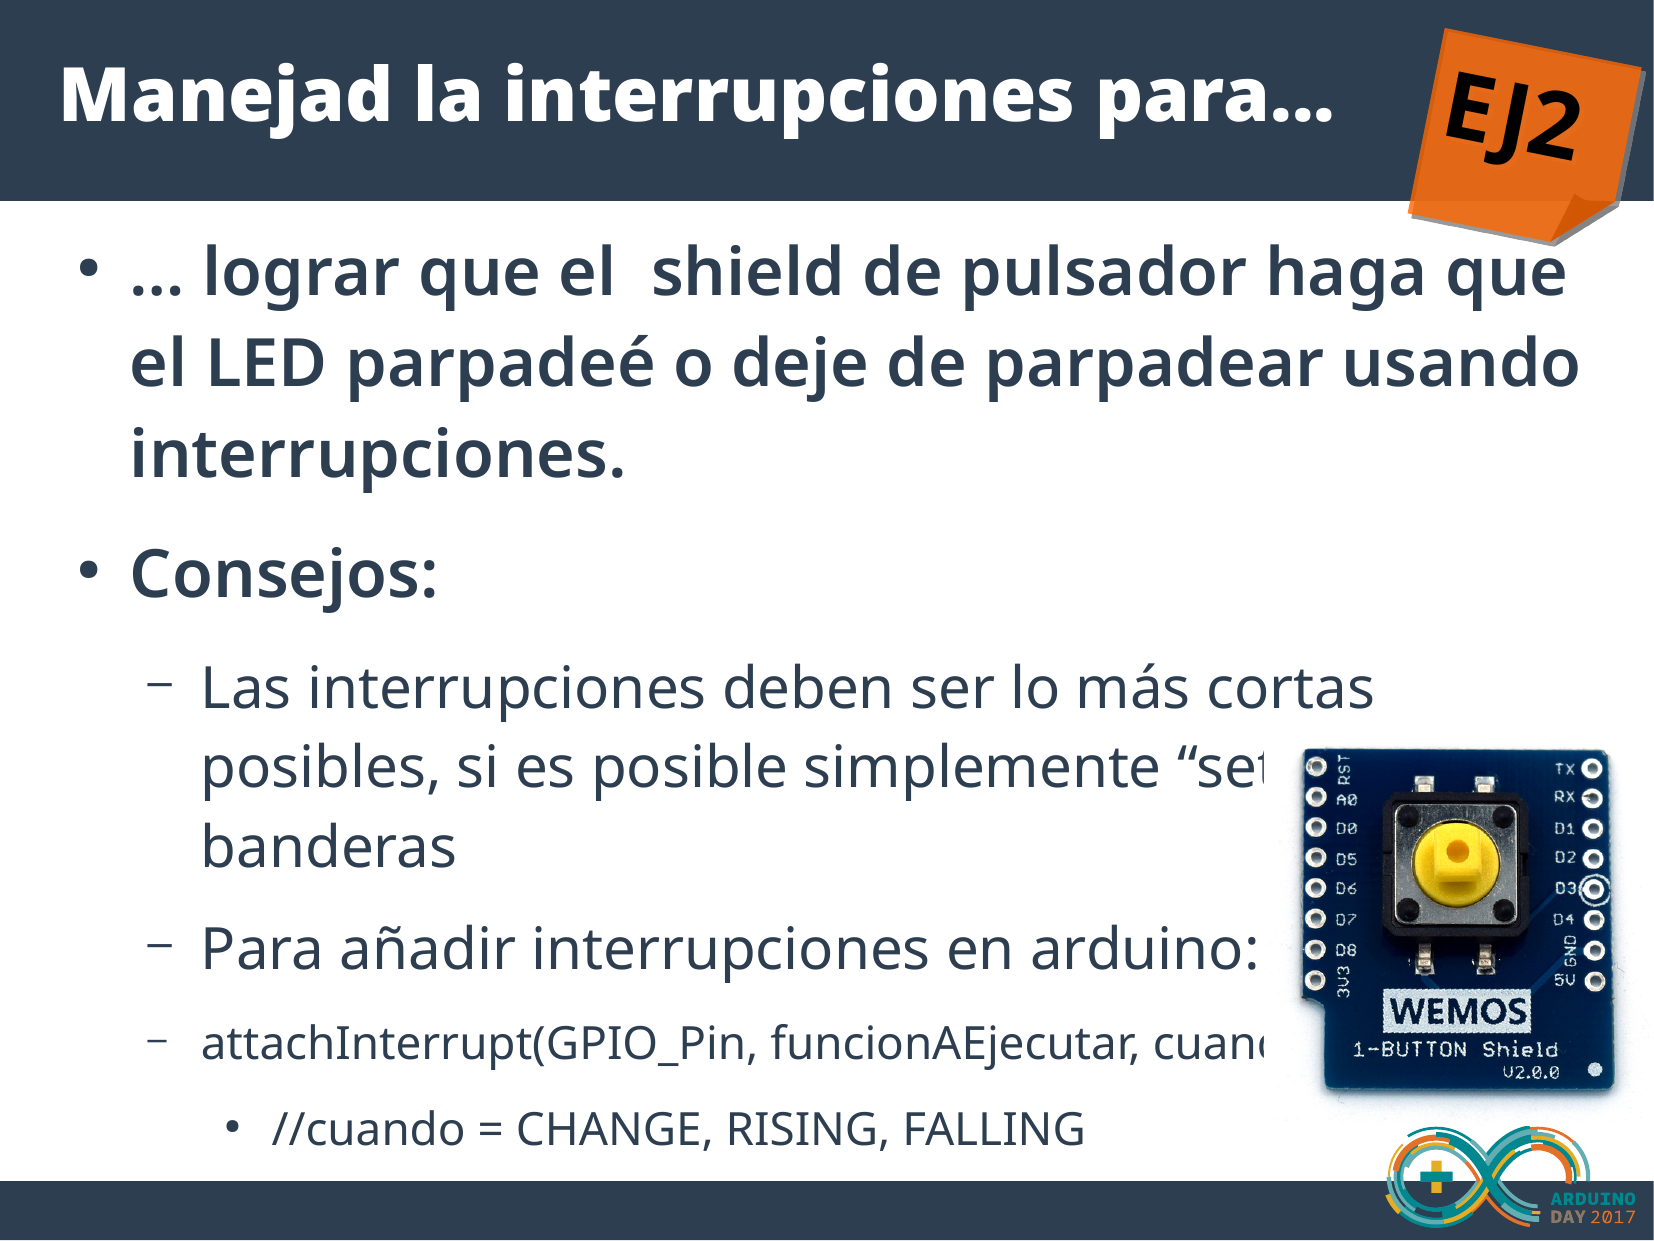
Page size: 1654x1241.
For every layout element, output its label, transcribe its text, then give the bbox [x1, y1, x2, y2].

picture [1263, 720, 1650, 1126]
text_box EJ2 [1407, 27, 1642, 242]
title Manejad la interrupciones para... [59, 13, 1595, 172]
list … lograr que el shield de pulsador haga que el LED parpadeé o deje de parpadear usando interrupciones. Consejos: Las interrupciones deben ser lo más cortas posibles, si es posible simplemente “seteando” banderas Para añadir interrupciones en arduino: attachInterrupt(GPIO_Pin, funcionAEjecutar, cuando); //cuando = CHANGE, RISING, FALLING [59, 224, 1595, 1170]
